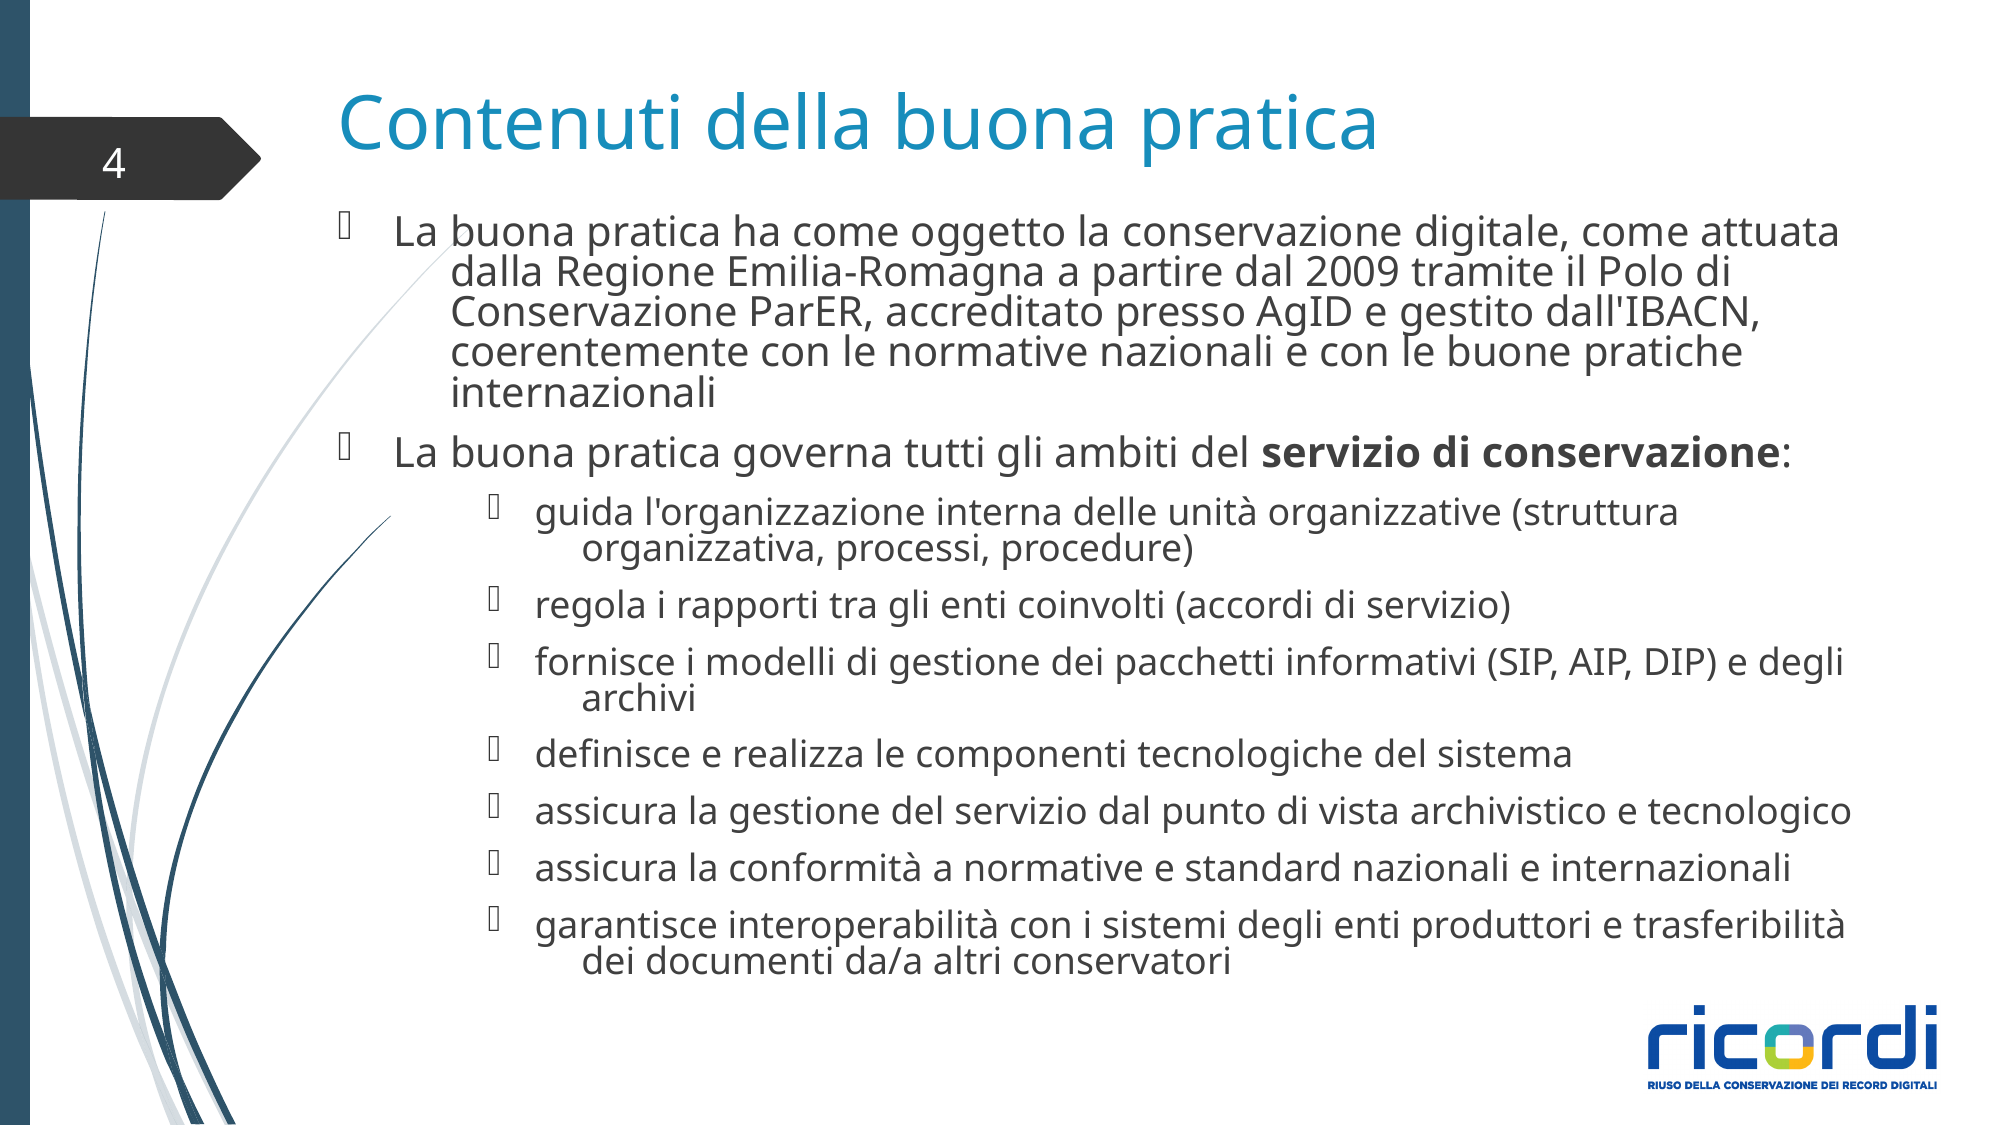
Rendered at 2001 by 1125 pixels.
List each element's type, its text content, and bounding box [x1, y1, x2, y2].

list La buona pratica ha come oggetto la conservazione digitale, come attuata dalla Regione Emilia-Romagna a partire dal 2009 tramite il Polo di Conservazione ParER, accreditato presso AgID e gestito dall'IBACN, coerentemente con le normative nazionali e con le buone pratiche internazionali La buona pratica governa tutti gli ambiti del servizio di conservazione: guida l'organizzazione interna delle unità organizzative (struttura organizzativa, processi, procedure) regola i rapporti tra gli enti coinvolti (accordi di servizio) fornisce i modelli di gestione dei pacchetti informativi (SIP, AIP, DIP) e degli archivi definisce e realizza le componenti tecnologiche del sistema assicura la gestione del servizio dal punto di vista archivistico e tecnologico assicura la conformità a normative e standard nazionali e internazionali garantisce interoperabilità con i sistemi degli enti produttori e trasferibilità dei documenti da/a altri conservatori [322, 207, 1895, 1014]
title Contenuti della buona pratica [322, 66, 1941, 220]
text_box <numero> [87, 129, 216, 190]
picture [1643, 1000, 1941, 1094]
